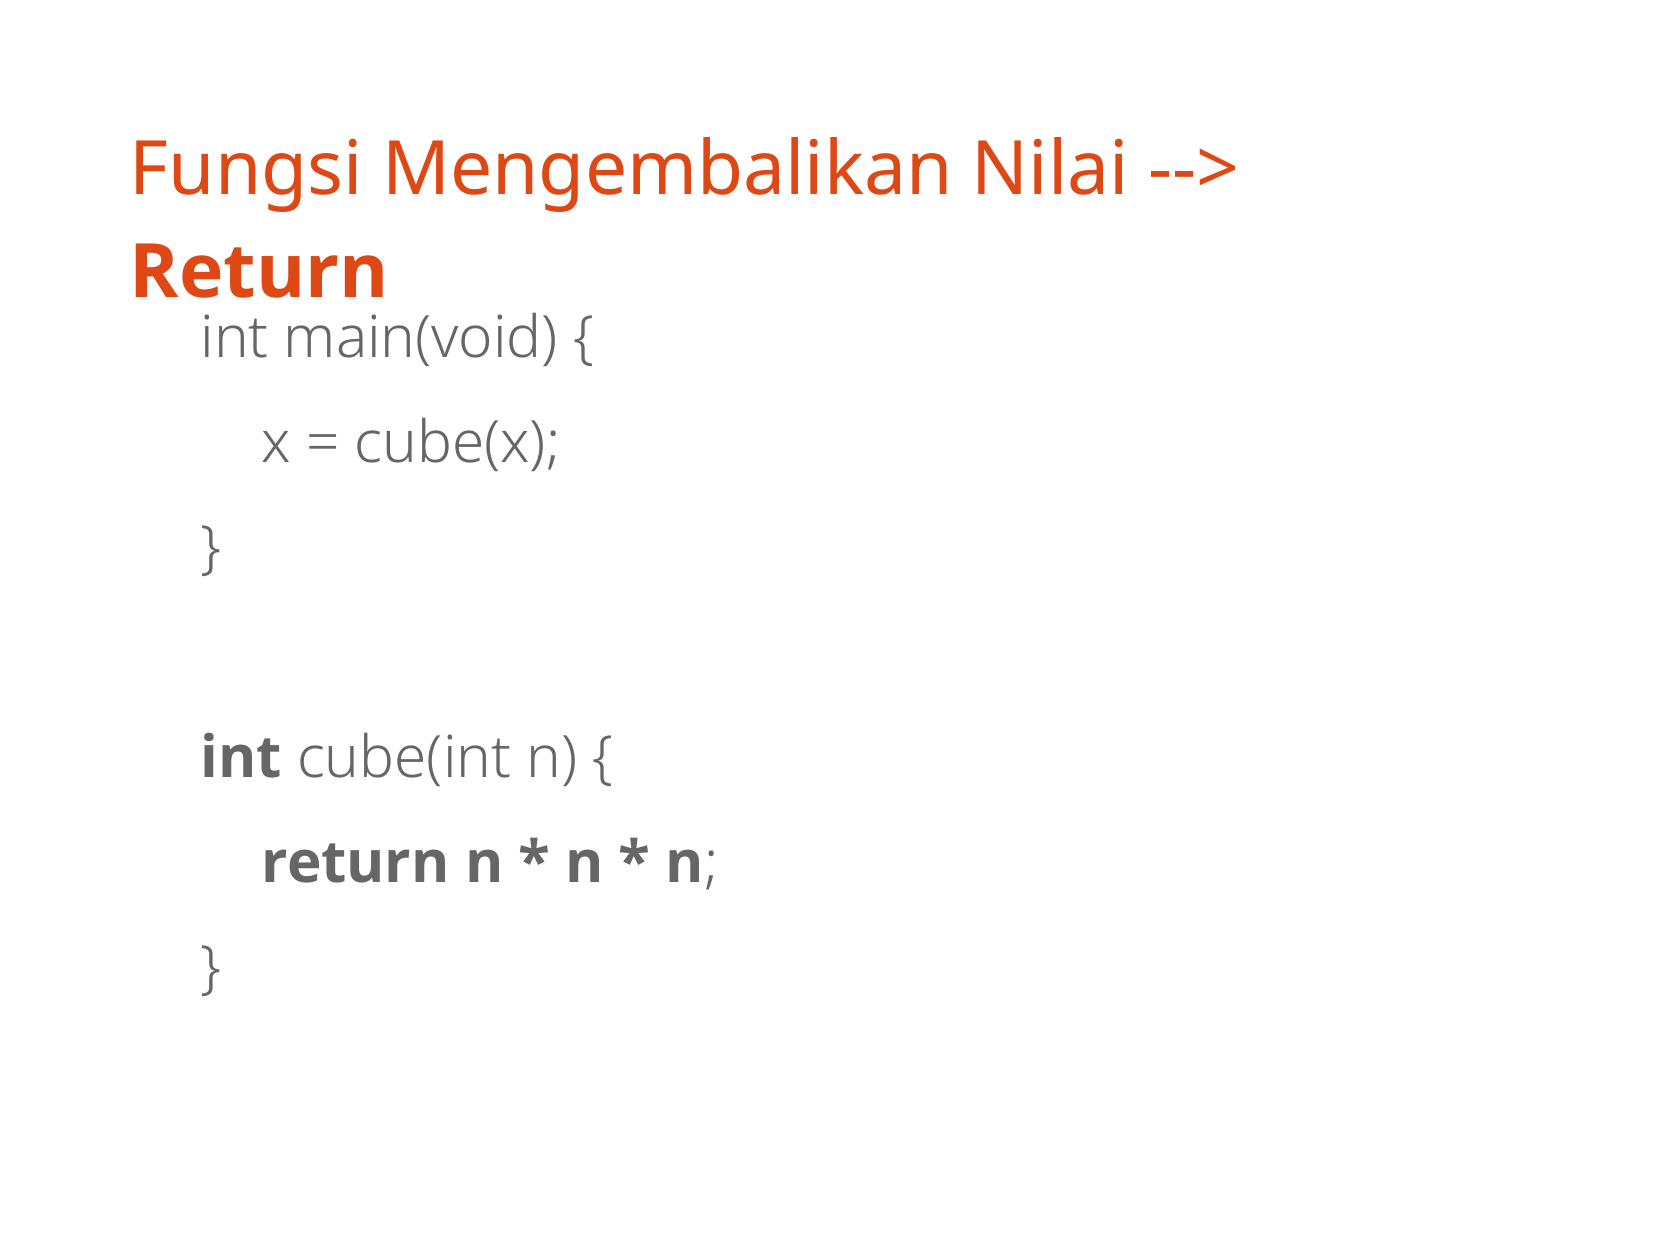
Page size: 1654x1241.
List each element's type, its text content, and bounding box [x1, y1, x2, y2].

list int main(void) { x = cube(x); } int cube(int n) { return n * n * n; } [129, 295, 1518, 1010]
title Fungsi Mengembalikan Nilai --> Return [129, 153, 1518, 281]
